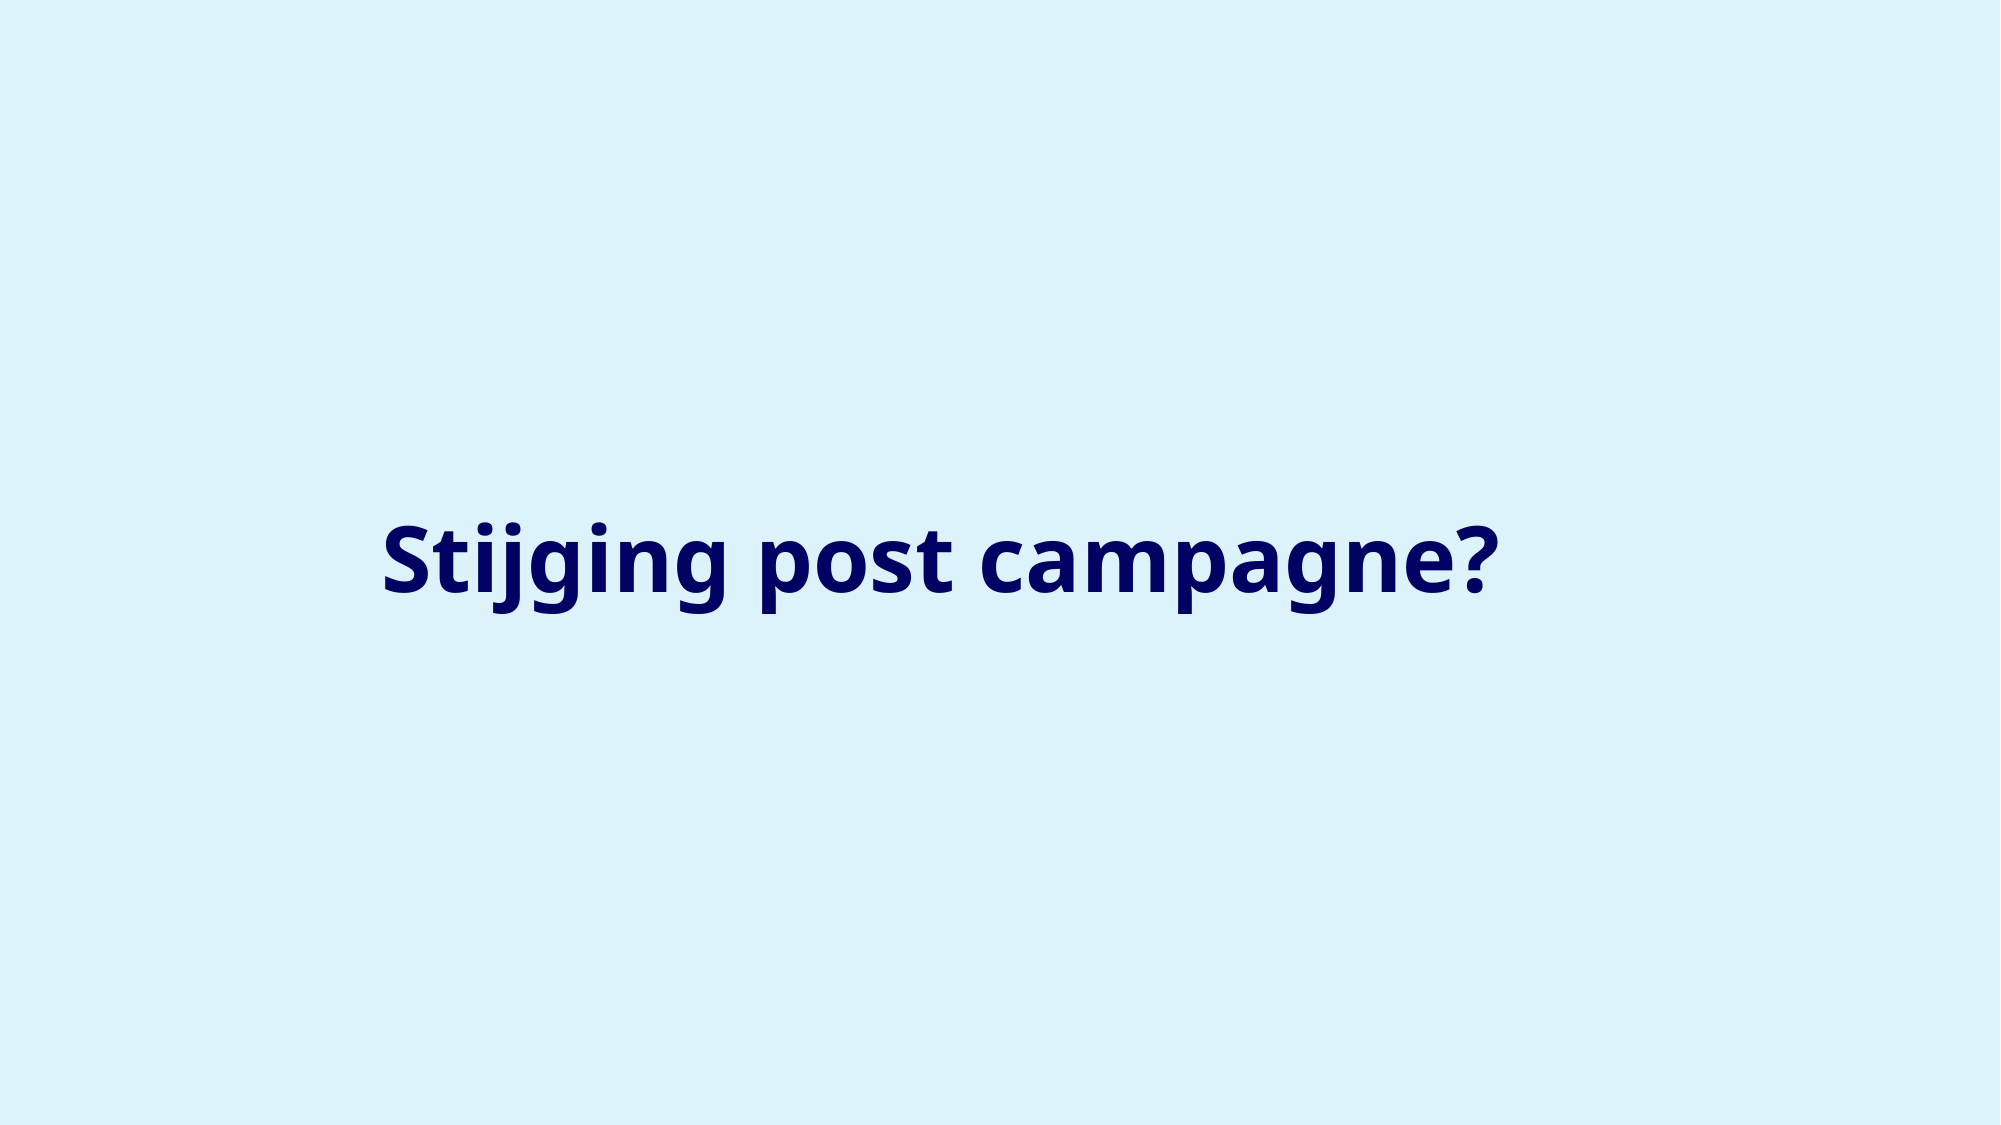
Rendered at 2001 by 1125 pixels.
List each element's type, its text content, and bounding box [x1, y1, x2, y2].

title Stijging post campagne? [365, 453, 1714, 672]
